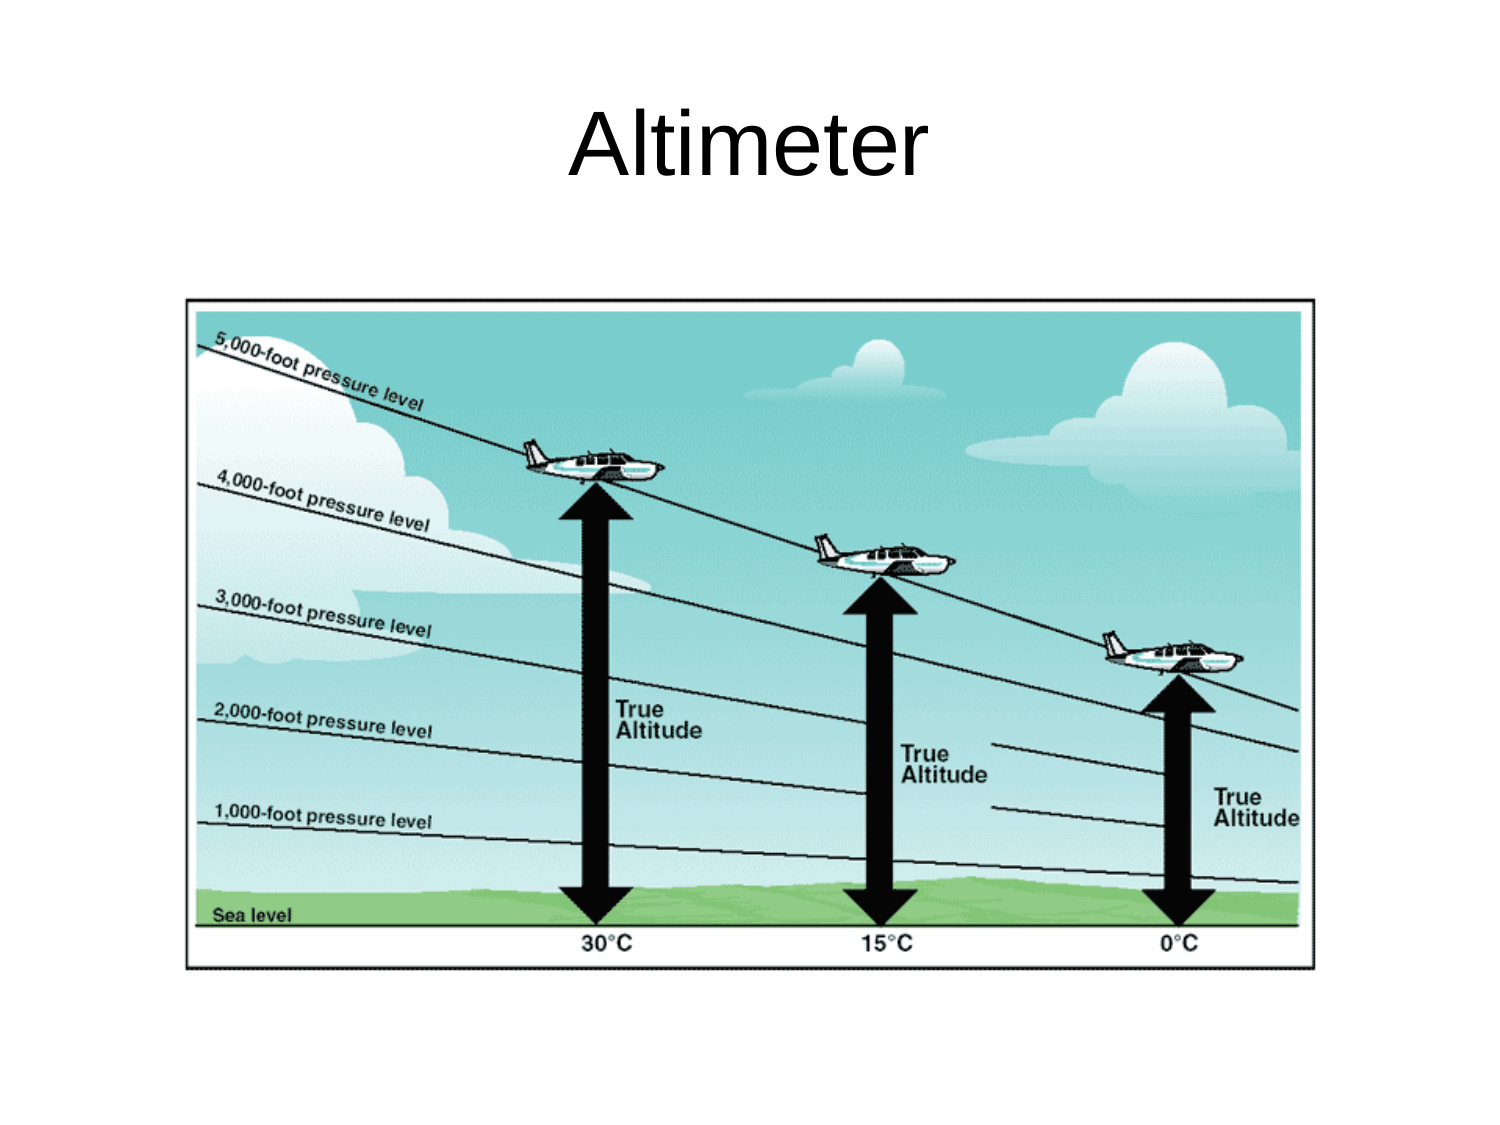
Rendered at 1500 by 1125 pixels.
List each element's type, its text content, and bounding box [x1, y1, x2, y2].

title Altimeter [75, 45, 1426, 233]
text_box [183, 296, 1317, 972]
